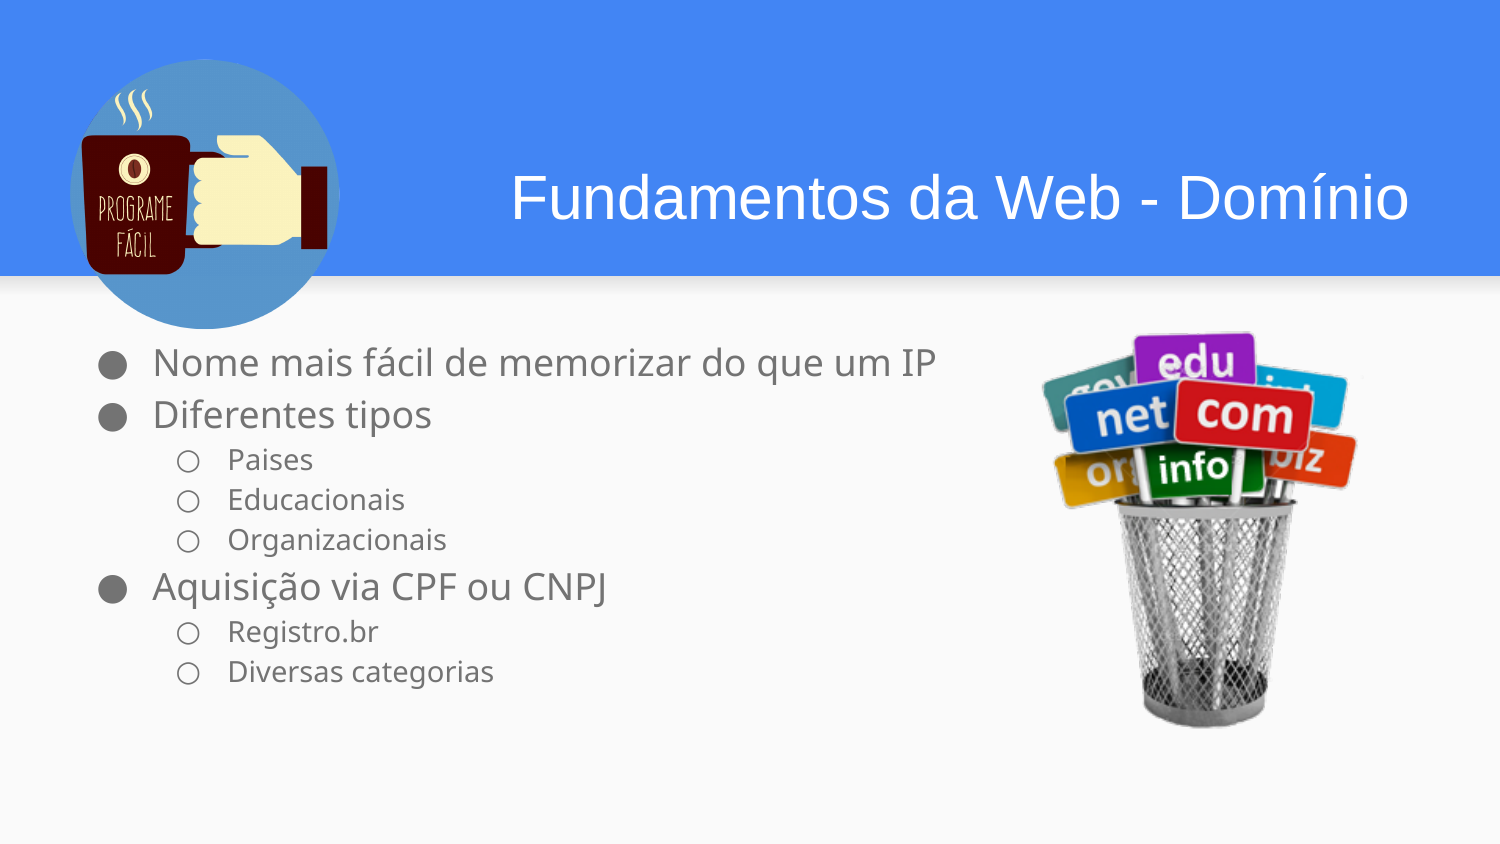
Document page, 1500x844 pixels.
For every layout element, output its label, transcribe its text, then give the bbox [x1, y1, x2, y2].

picture [1008, 329, 1409, 730]
title Fundamentos da Web - Domínio [385, 121, 1427, 248]
list Nome mais fácil de memorizar do que um IP Diferentes tipos Paises Educacionais Organizacionais Aquisição via CPF ou CNPJ Registro.br Diversas categorias [62, 317, 1462, 794]
picture [24, 57, 385, 330]
